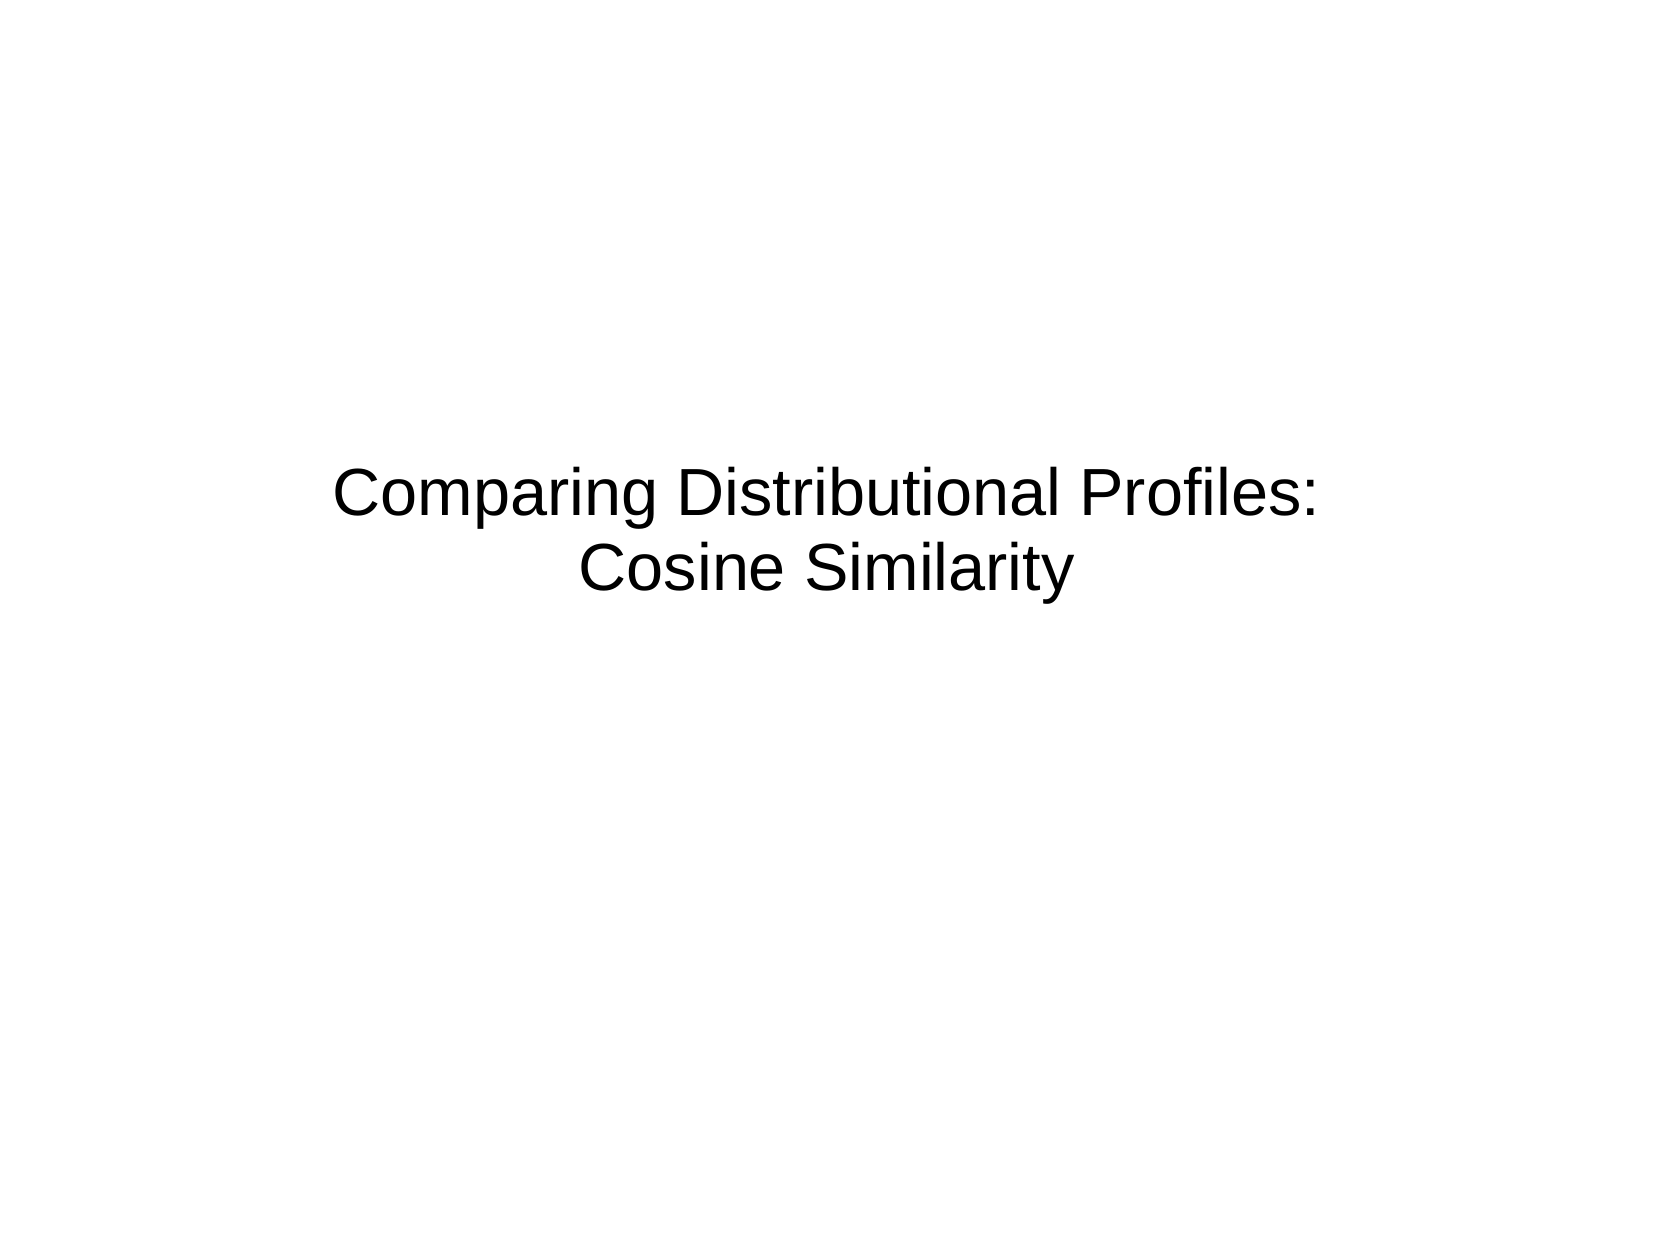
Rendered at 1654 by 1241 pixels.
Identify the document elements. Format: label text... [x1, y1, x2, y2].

subtitle Comparing Distributional Profiles: Cosine Similarity [82, 49, 1571, 1010]
